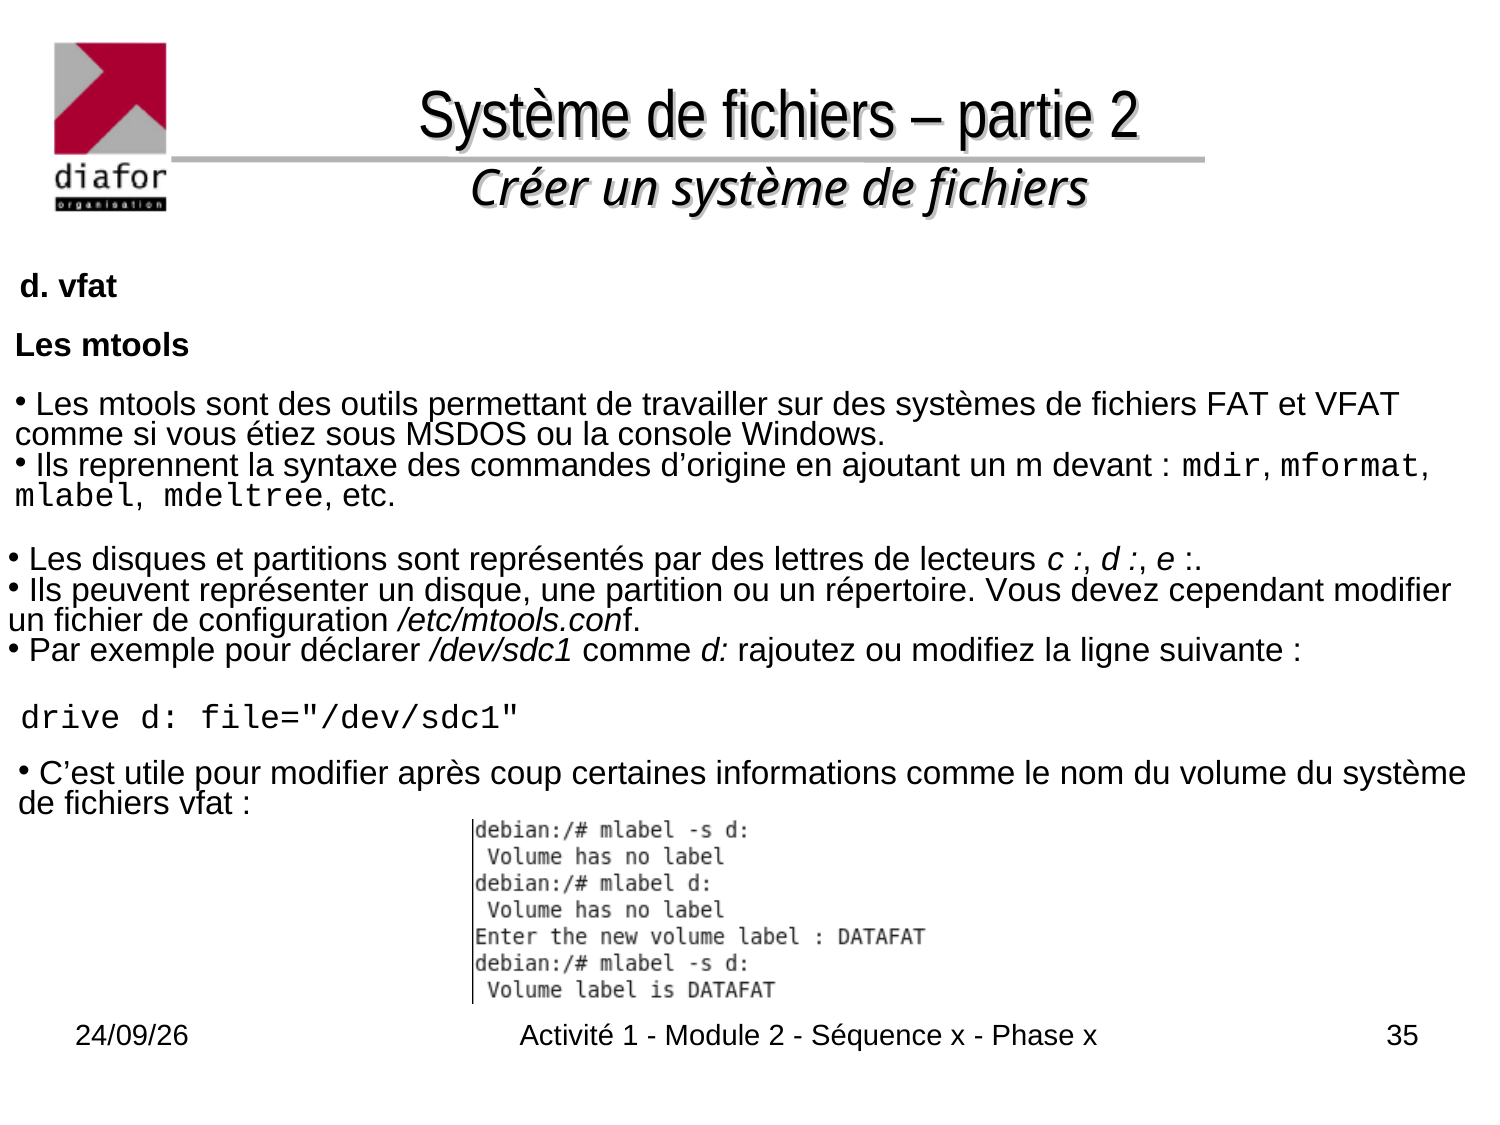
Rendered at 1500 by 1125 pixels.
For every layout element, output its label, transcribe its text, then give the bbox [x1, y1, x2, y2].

text_box drive d: file="/dev/sdc1" [5, 696, 621, 743]
picture [53, 42, 168, 213]
text_box Les mtools sont des outils permettant de travailler sur des systèmes de fichiers FAT et VFAT comme si vous étiez sous MSDOS ou la console Windows. Ils reprennent la syntaxe des commandes d’origine en ajoutant un m devant : mdir, mformat, mlabel, mdeltree, etc. [0, 383, 1500, 520]
picture [472, 819, 943, 1004]
text_box C’est utile pour modifier après coup certaines informations comme le nom du volume du système de fichiers vfat : [3, 752, 1500, 829]
title Système de fichiers – partie 2 Créer un système de fichiers [104, 45, 1455, 250]
text_box d. vfat [4, 265, 532, 311]
text_box Les mtools [0, 324, 237, 370]
text_box Les disques et partitions sont représentés par des lettres de lecteurs c :, d :, e :. Ils peuvent représenter un disque, une partition ou un répertoire. Vous devez cependant modifier un fichier de configuration /etc/mtools.conf. Par exemple pour déclarer /dev/sdc1 comme d: rajoutez ou modifiez la ligne suivante : [0, 539, 1500, 676]
